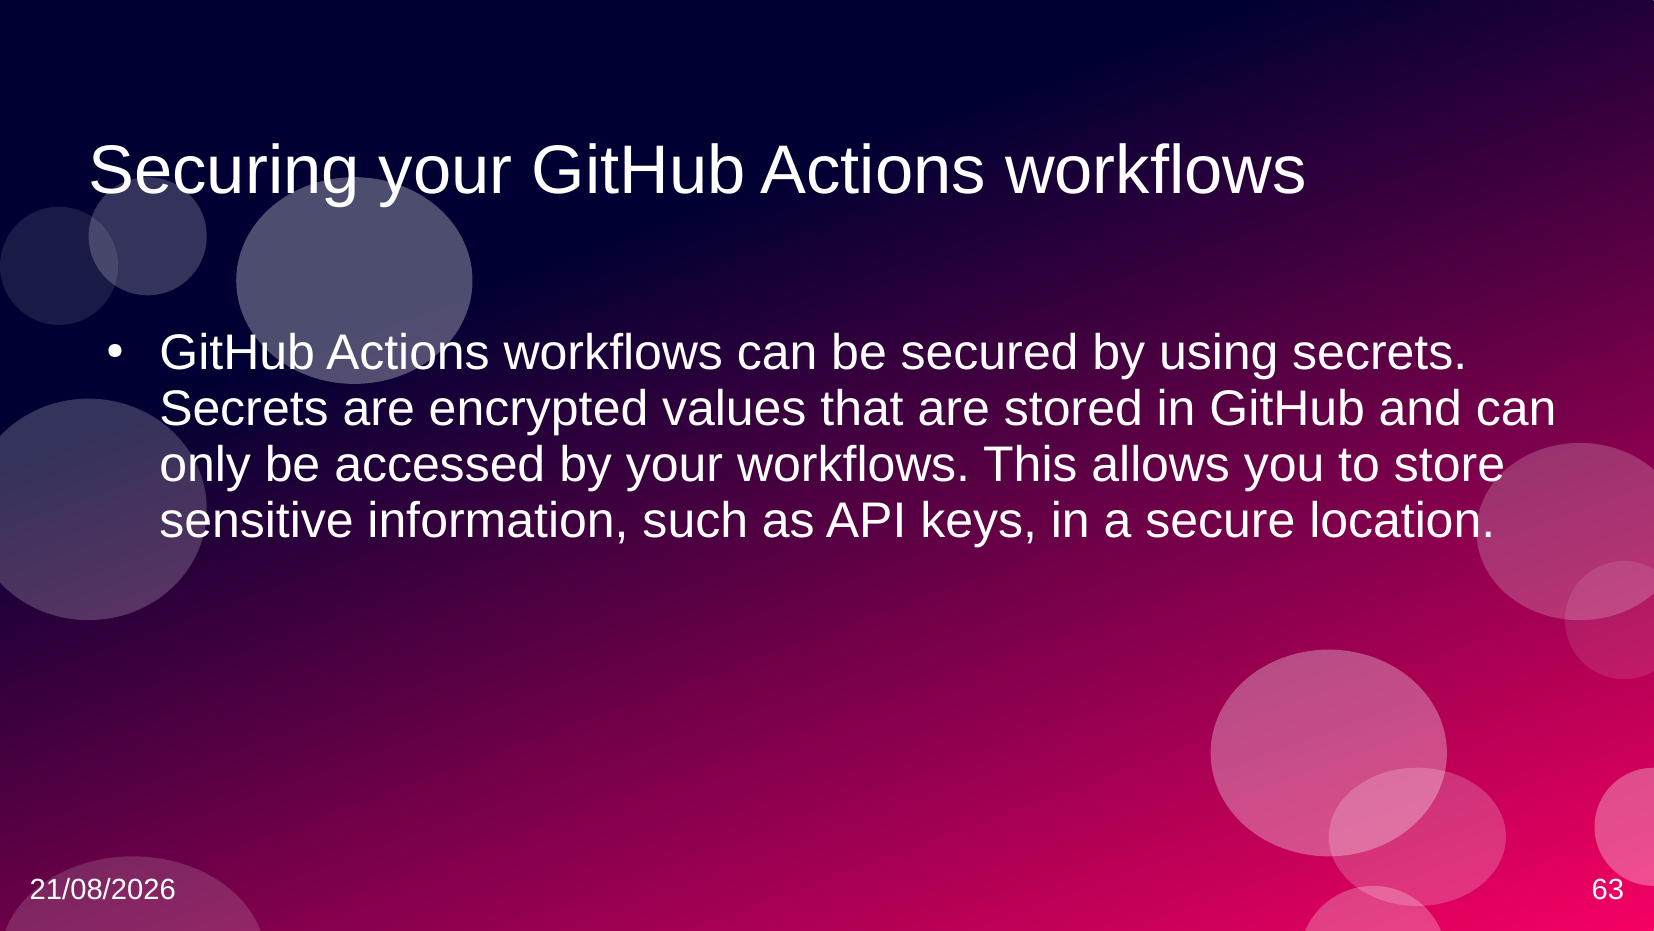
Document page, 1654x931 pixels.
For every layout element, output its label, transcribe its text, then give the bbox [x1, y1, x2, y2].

list GitHub Actions workflows can be secured by using secrets. Secrets are encrypted values that are stored in GitHub and can only be accessed by your workflows. This allows you to store sensitive information, such as API keys, in a secure location. [88, 324, 1565, 783]
title Securing your GitHub Actions workflows [88, 88, 1565, 251]
